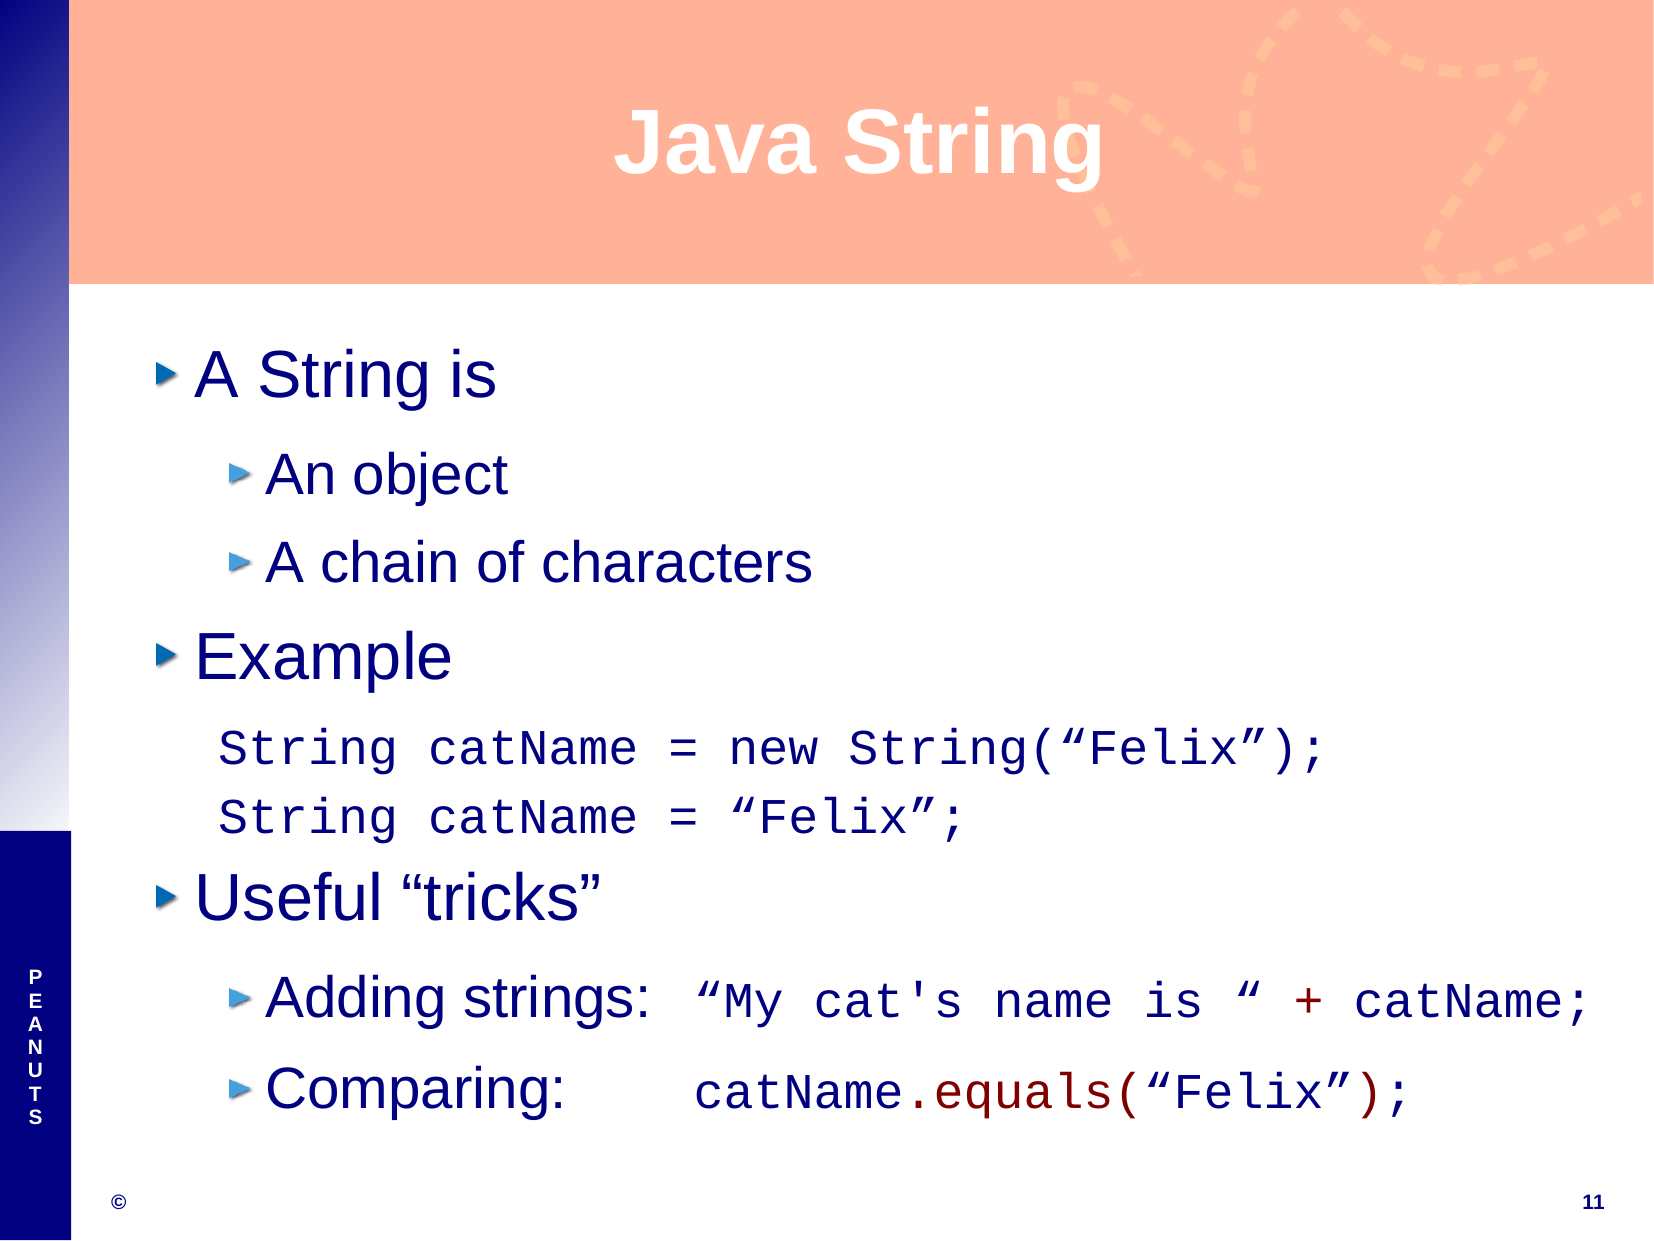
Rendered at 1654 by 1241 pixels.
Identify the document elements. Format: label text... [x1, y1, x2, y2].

title Java String [104, 37, 1617, 246]
text_box P E A N U T S [0, 830, 71, 1241]
list A String is An object A chain of characters Example String catName = new String(“Felix”); String catName = “Felix”; Useful “tricks” Adding strings: “My cat's name is “ + catName; Comparing: catName.equals(“Felix”); [123, 337, 1613, 1124]
